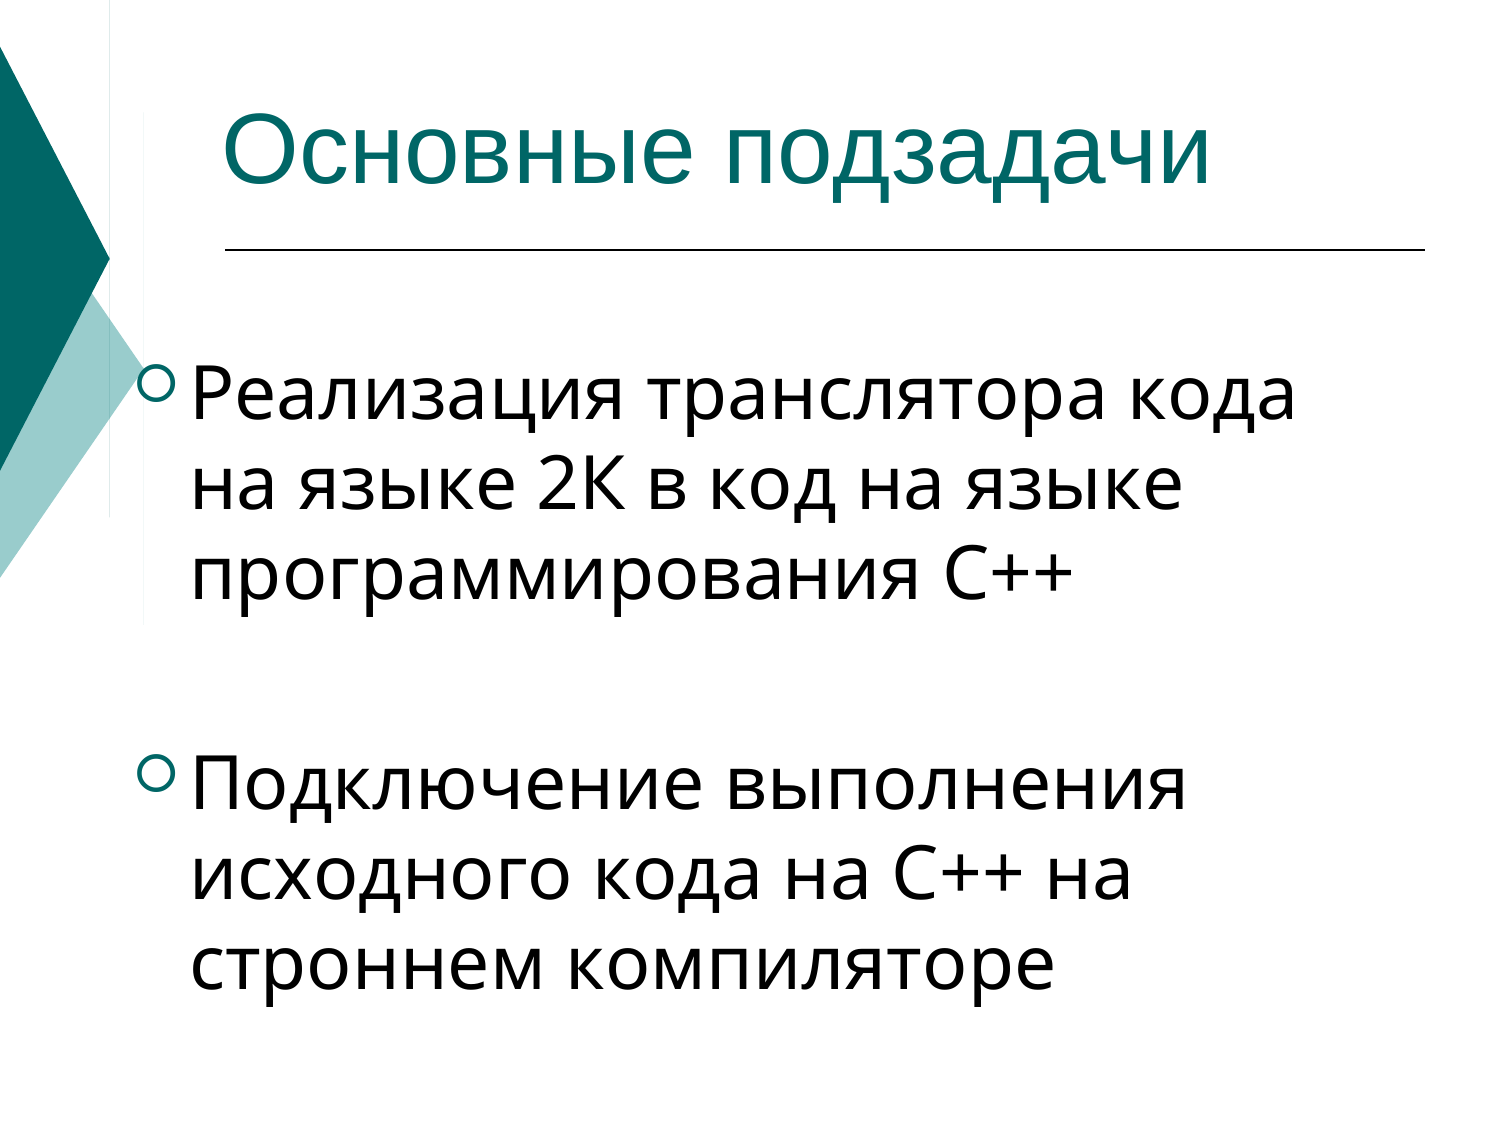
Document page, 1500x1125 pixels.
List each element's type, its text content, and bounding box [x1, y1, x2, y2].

title Основные подзадачи [206, 0, 1425, 211]
list Реализация транслятора кода на языке 2К в код на языке программирования С++ Подключение выполнения исходного кода на С++ на строннем компиляторе [118, 336, 1418, 1093]
